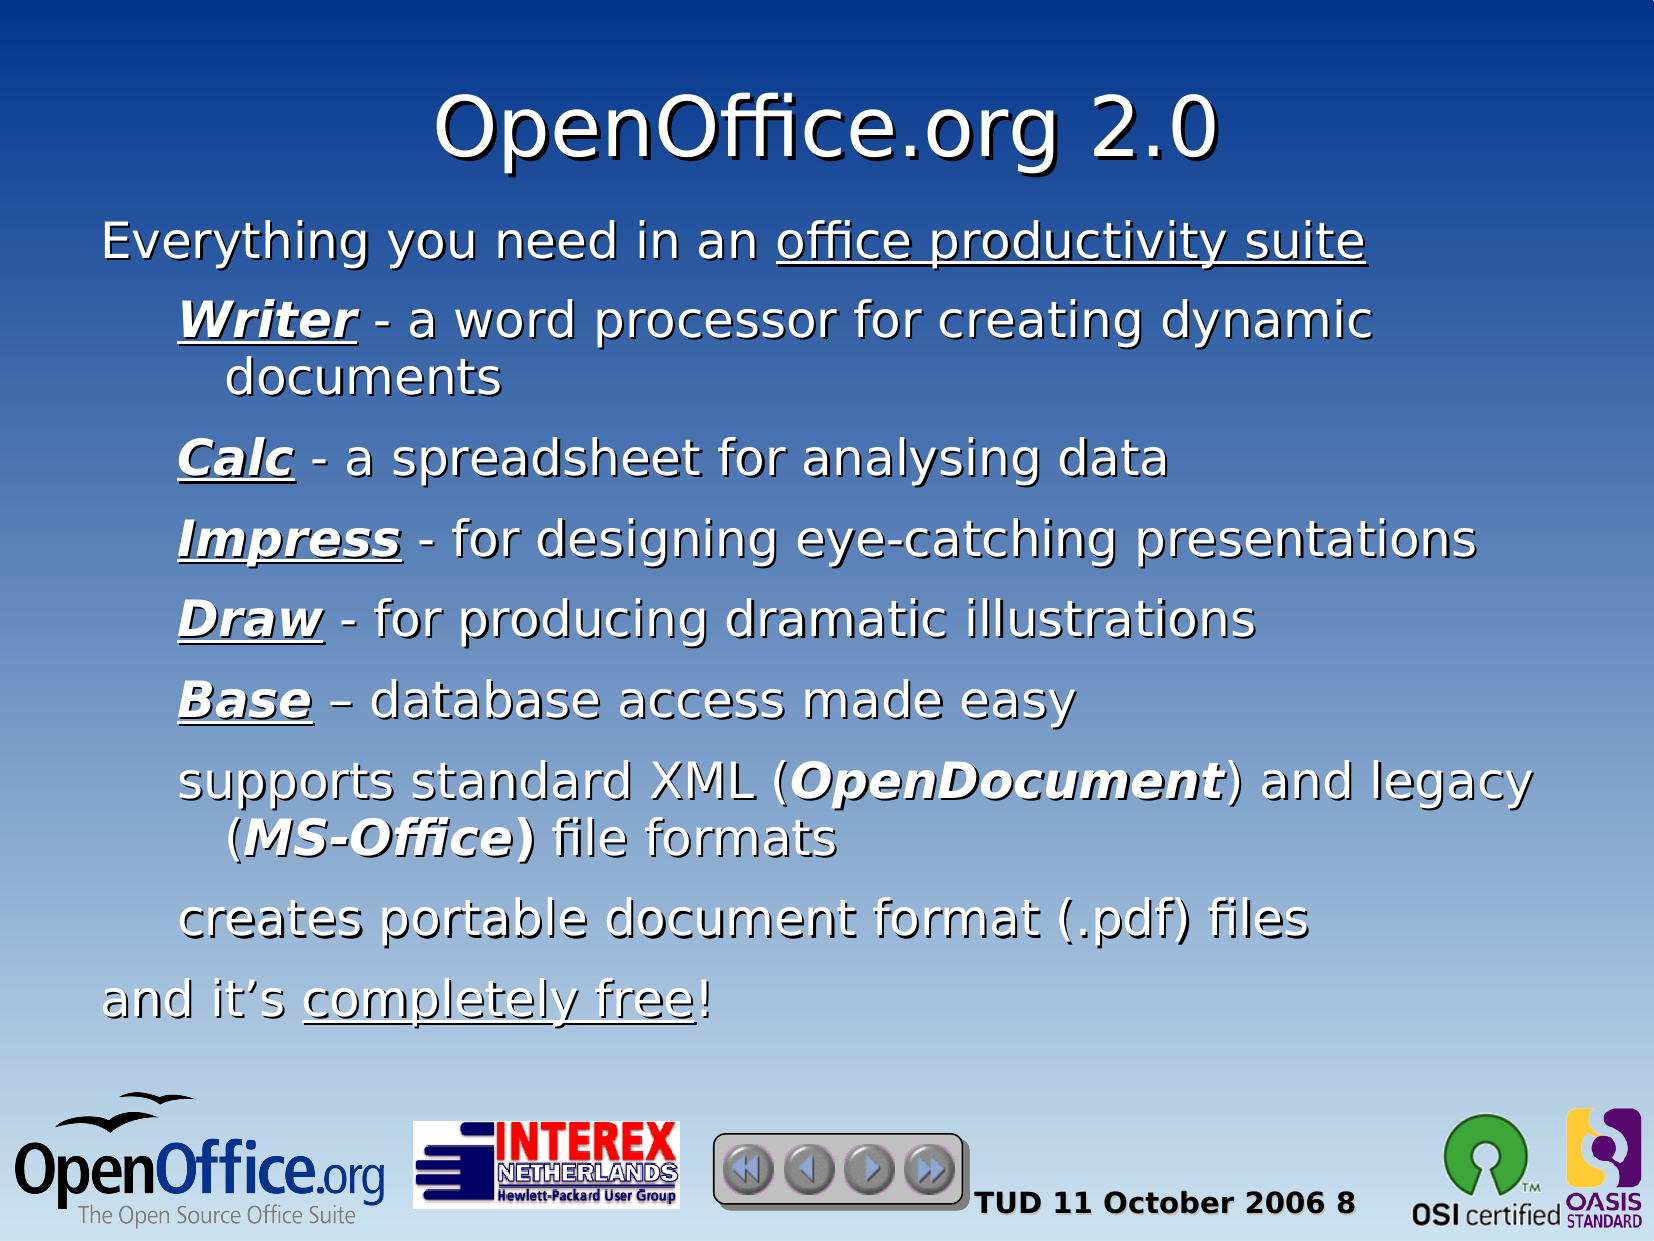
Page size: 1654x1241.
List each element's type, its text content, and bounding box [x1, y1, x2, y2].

picture [844, 1144, 895, 1195]
title OpenOffice.org 2.0 [82, 49, 1571, 208]
picture [784, 1144, 835, 1195]
picture [15, 1092, 384, 1229]
list Everything you need in an office productivity suite Writer - a word processor for creating dynamic documents Calc - a spreadsheet for analysing data Impress - for designing eye-catching presentations Draw - for producing dramatic illustrations Base – database access made easy supports standard XML (OpenDocument) and legacy (MS-Office) file formats creates portable document format (.pdf) files and it’s completely free! [82, 212, 1571, 1070]
text_box [713, 1133, 963, 1204]
text_box TUD 11 October 2006 32 [980, 1181, 1506, 1241]
picture [413, 1121, 680, 1209]
picture [1405, 1102, 1654, 1238]
picture [904, 1144, 955, 1195]
picture [723, 1144, 774, 1195]
